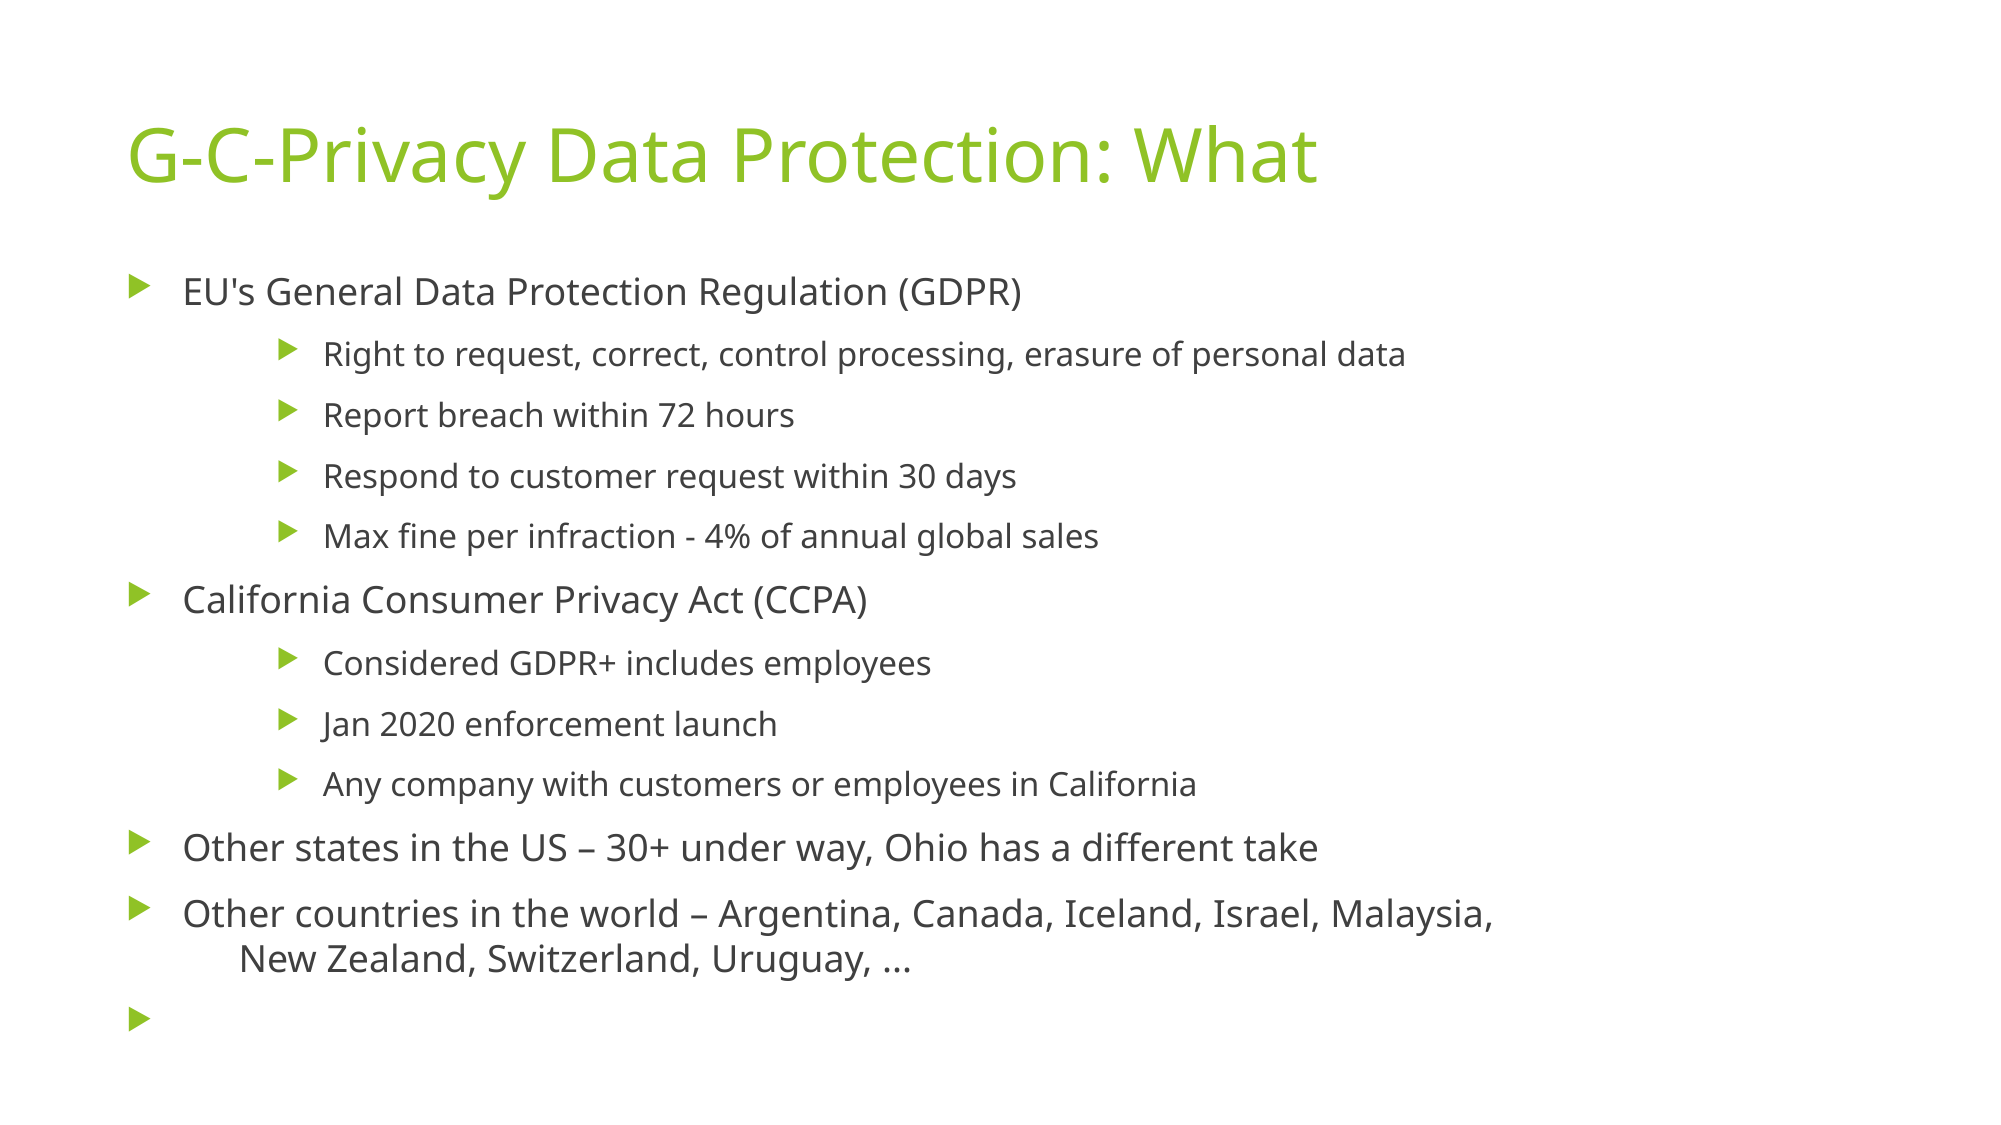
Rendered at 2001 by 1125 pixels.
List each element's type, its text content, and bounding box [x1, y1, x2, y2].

list EU's General Data Protection Regulation (GDPR) Right to request, correct, control processing, erasure of personal data Report breach within 72 hours Respond to customer request within 30 days Max fine per infraction - 4% of annual global sales California Consumer Privacy Act (CCPA) Considered GDPR+ includes employees Jan 2020 enforcement launch Any company with customers or employees in California Other states in the US – 30+ under way, Ohio has a different take Other countries in the world – Argentina, Canada, Iceland, Israel, Malaysia, New Zealand, Switzerland, Uruguay, ... [111, 260, 1522, 1065]
title G-C-Privacy Data Protection: What [111, 99, 1522, 260]
